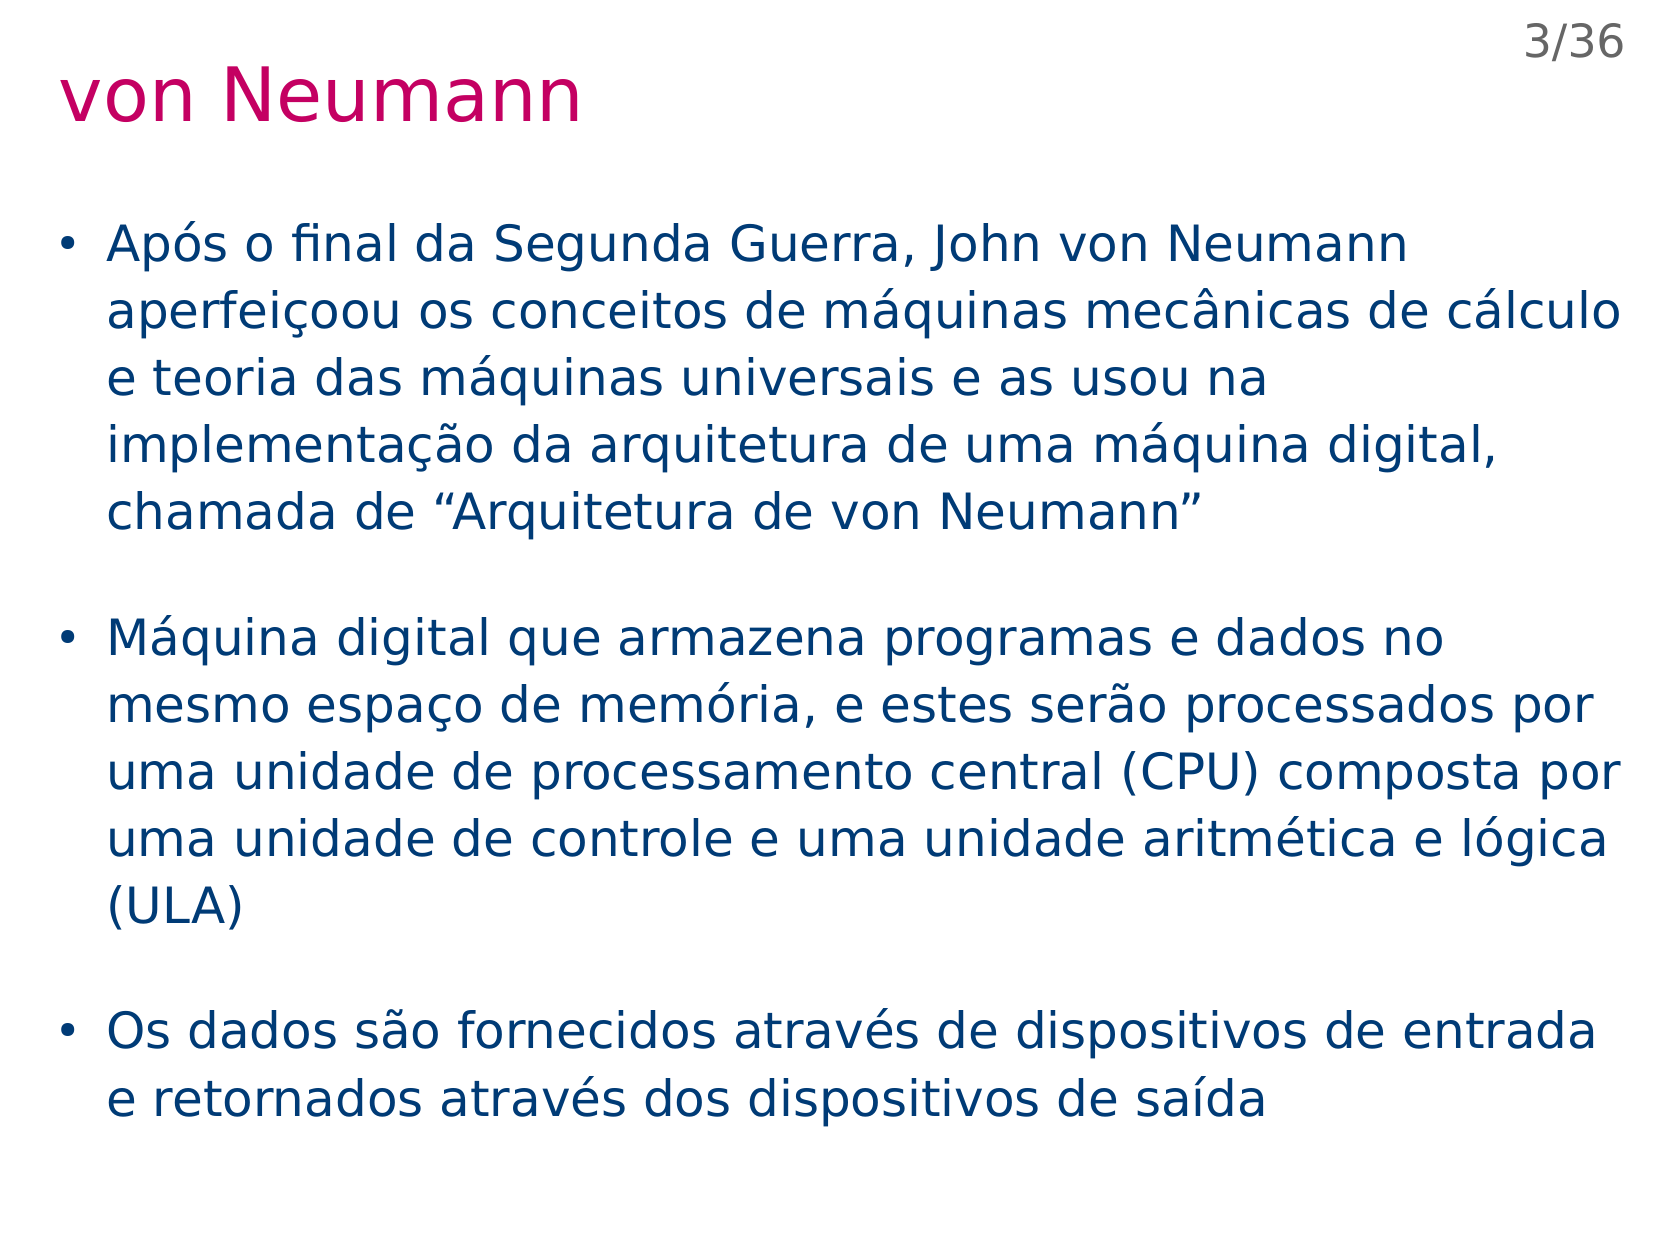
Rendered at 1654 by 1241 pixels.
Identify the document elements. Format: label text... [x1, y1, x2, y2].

title von Neumann [59, 29, 1625, 148]
list Após o final da Segunda Guerra, John von Neumann aperfeiçoou os conceitos de máquinas mecânicas de cálculo e teoria das máquinas universais e as usou na implementação da arquitetura de uma máquina digital, chamada de “Arquitetura de von Neumann” Máquina digital que armazena programas e dados no mesmo espaço de memória, e estes serão processados por uma unidade de processamento central (CPU) composta por uma unidade de controle e uma unidade aritmética e lógica (ULA) Os dados são fornecidos através de dispositivos de entrada e retornados através dos dispositivos de saída [59, 206, 1625, 1211]
